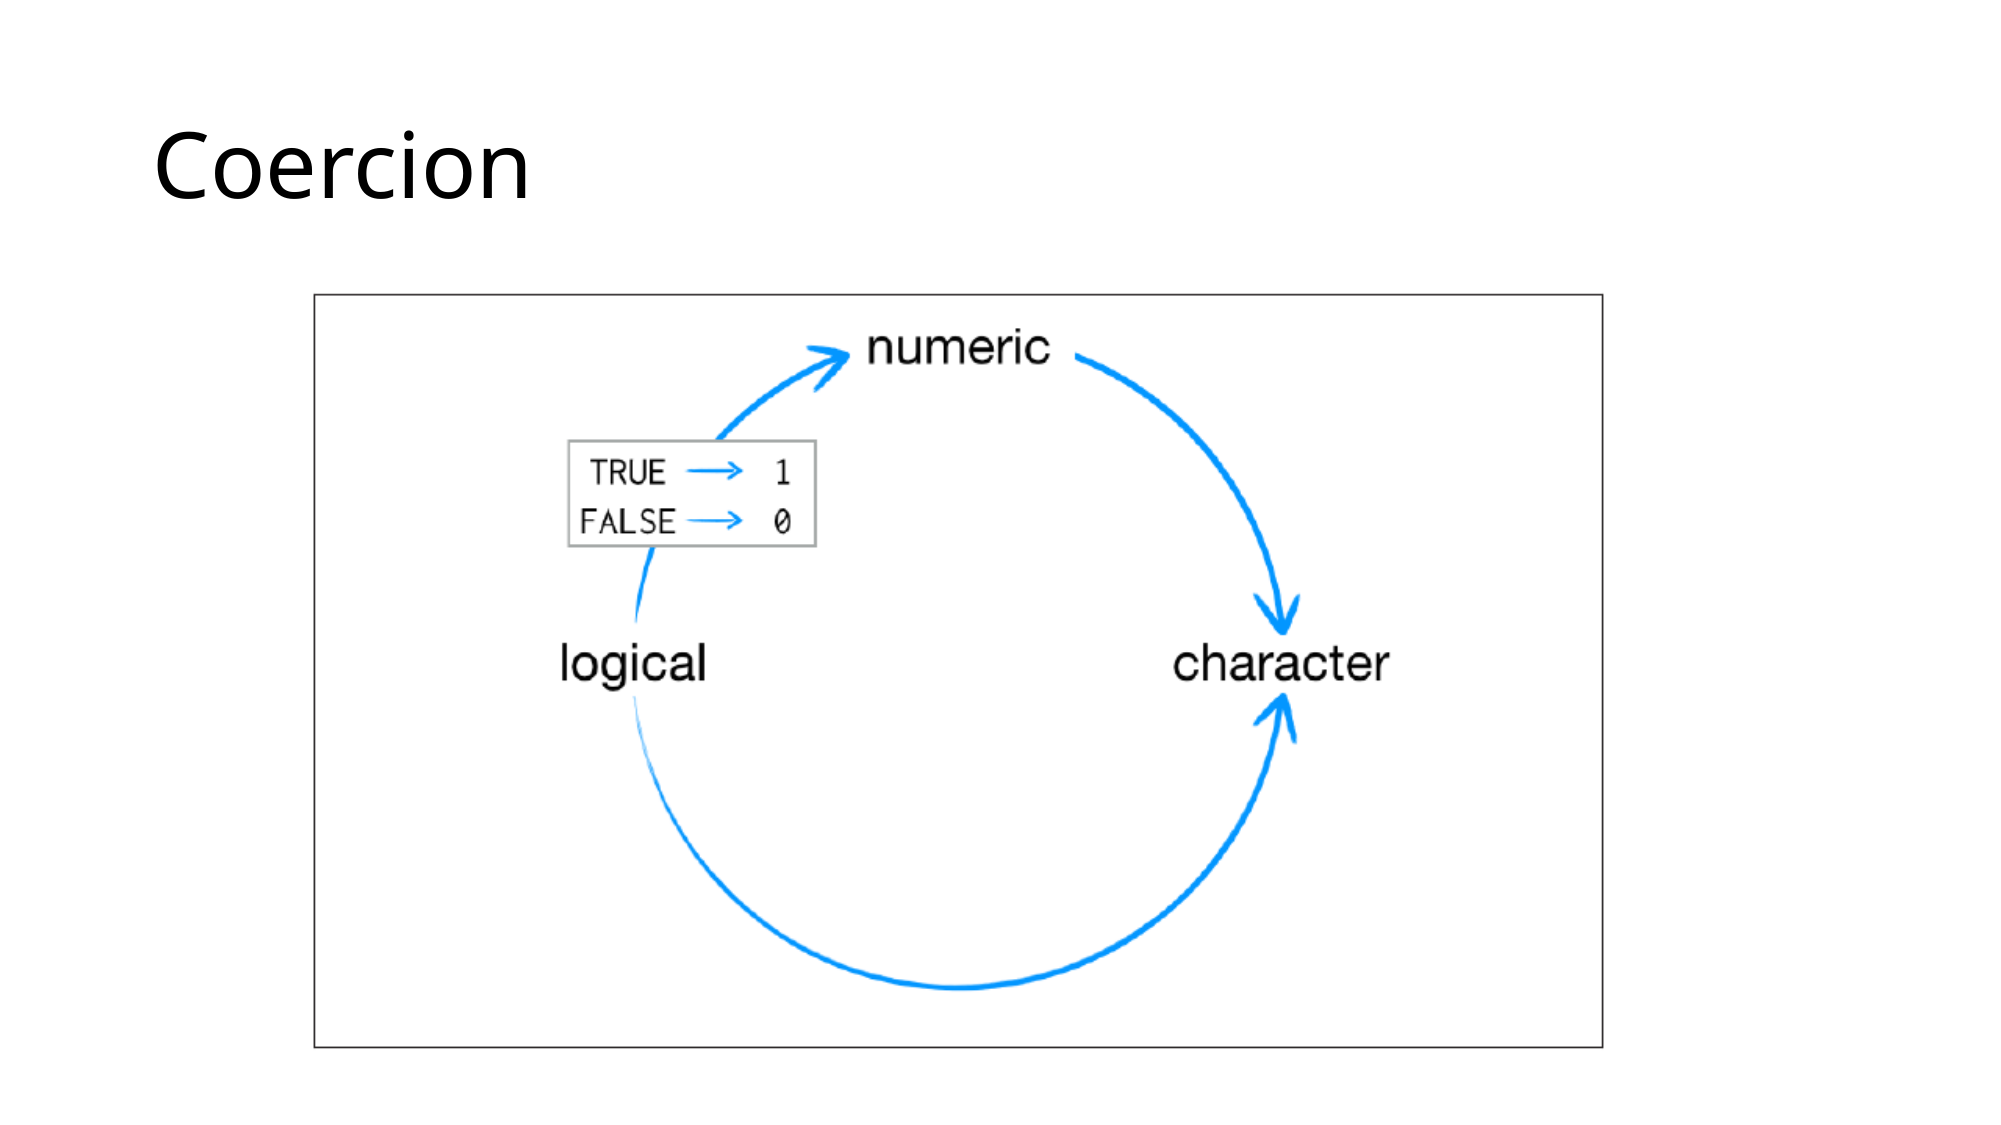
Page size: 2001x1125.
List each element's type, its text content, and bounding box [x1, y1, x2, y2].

title Coercion [137, 59, 1863, 278]
picture [292, 277, 1624, 1061]
